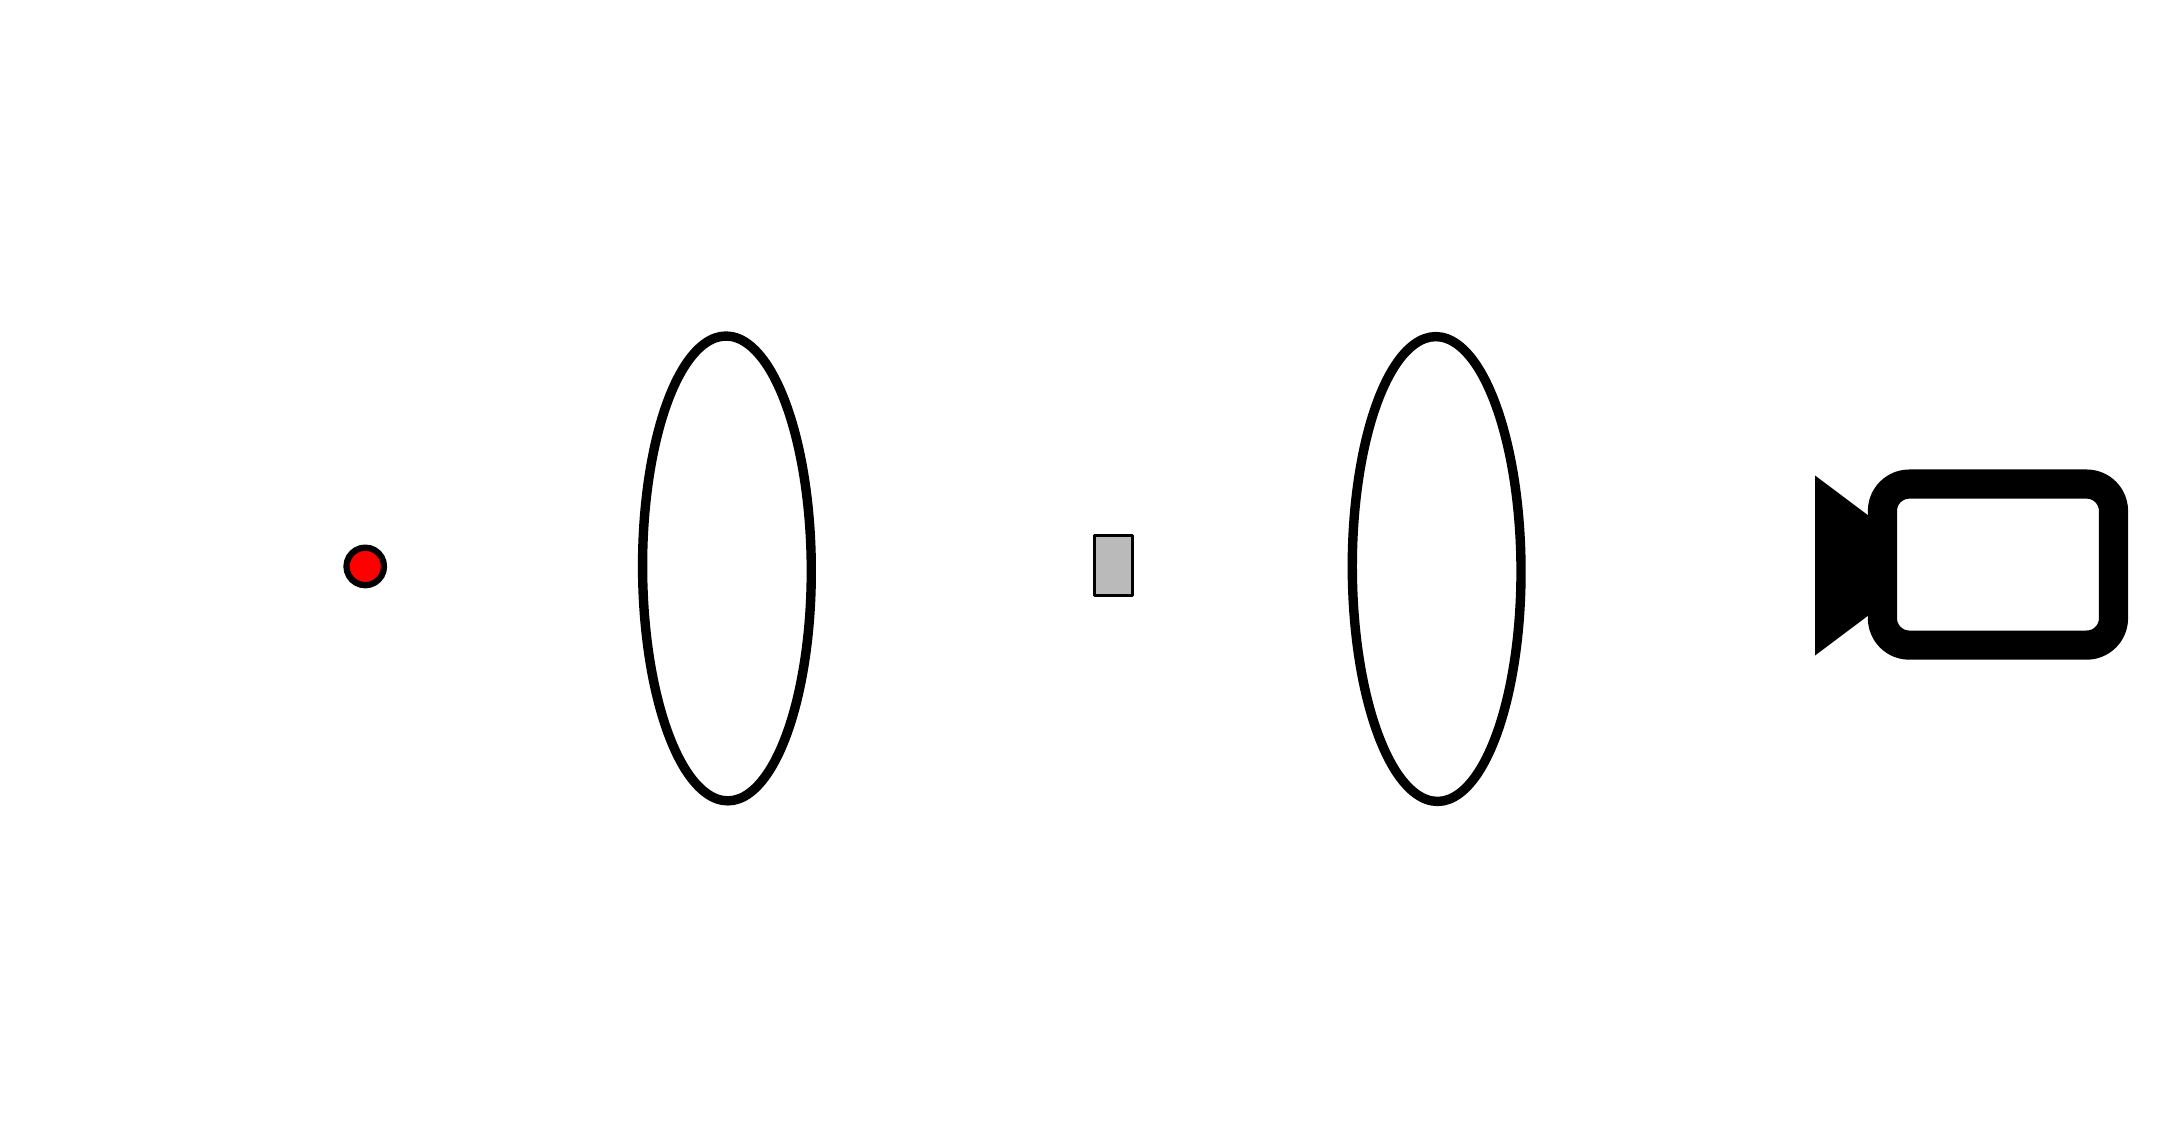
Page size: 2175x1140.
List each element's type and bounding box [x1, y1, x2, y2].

text_box [642, 336, 812, 801]
text_box [1094, 535, 1133, 596]
text_box [1815, 475, 1876, 656]
text_box [1882, 484, 2114, 646]
text_box [1352, 336, 1522, 802]
text_box [346, 547, 385, 586]
